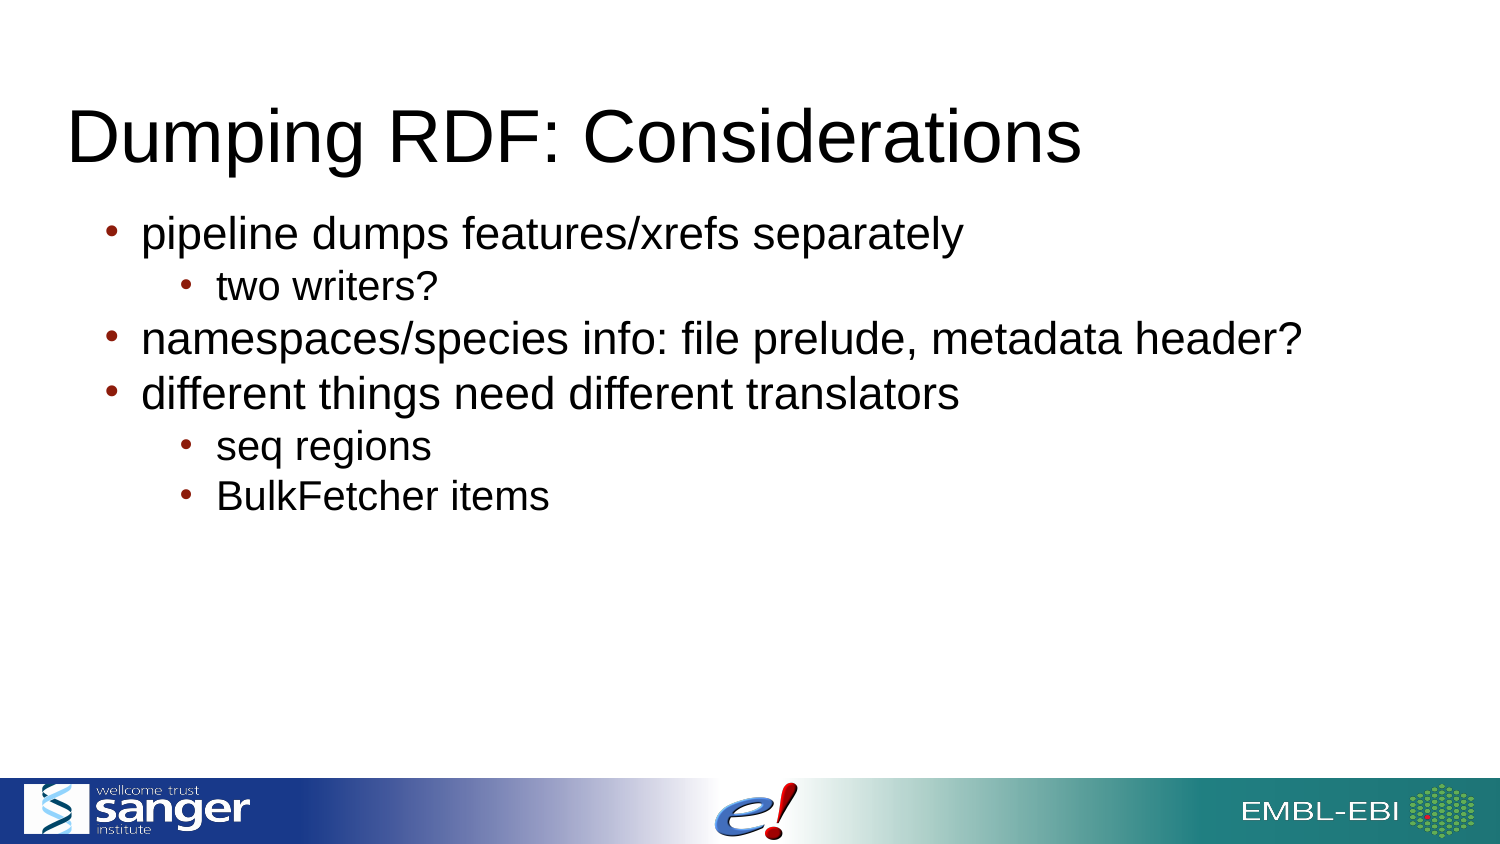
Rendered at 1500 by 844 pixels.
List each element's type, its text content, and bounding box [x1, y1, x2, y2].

list pipeline dumps features/xrefs separately two writers? namespaces/species info: file prelude, metadata header? different things need different translators seq regions BulkFetcher items [51, 189, 1449, 750]
picture [0, 778, 1500, 844]
title Dumping RDF: Considerations [51, 72, 1449, 167]
